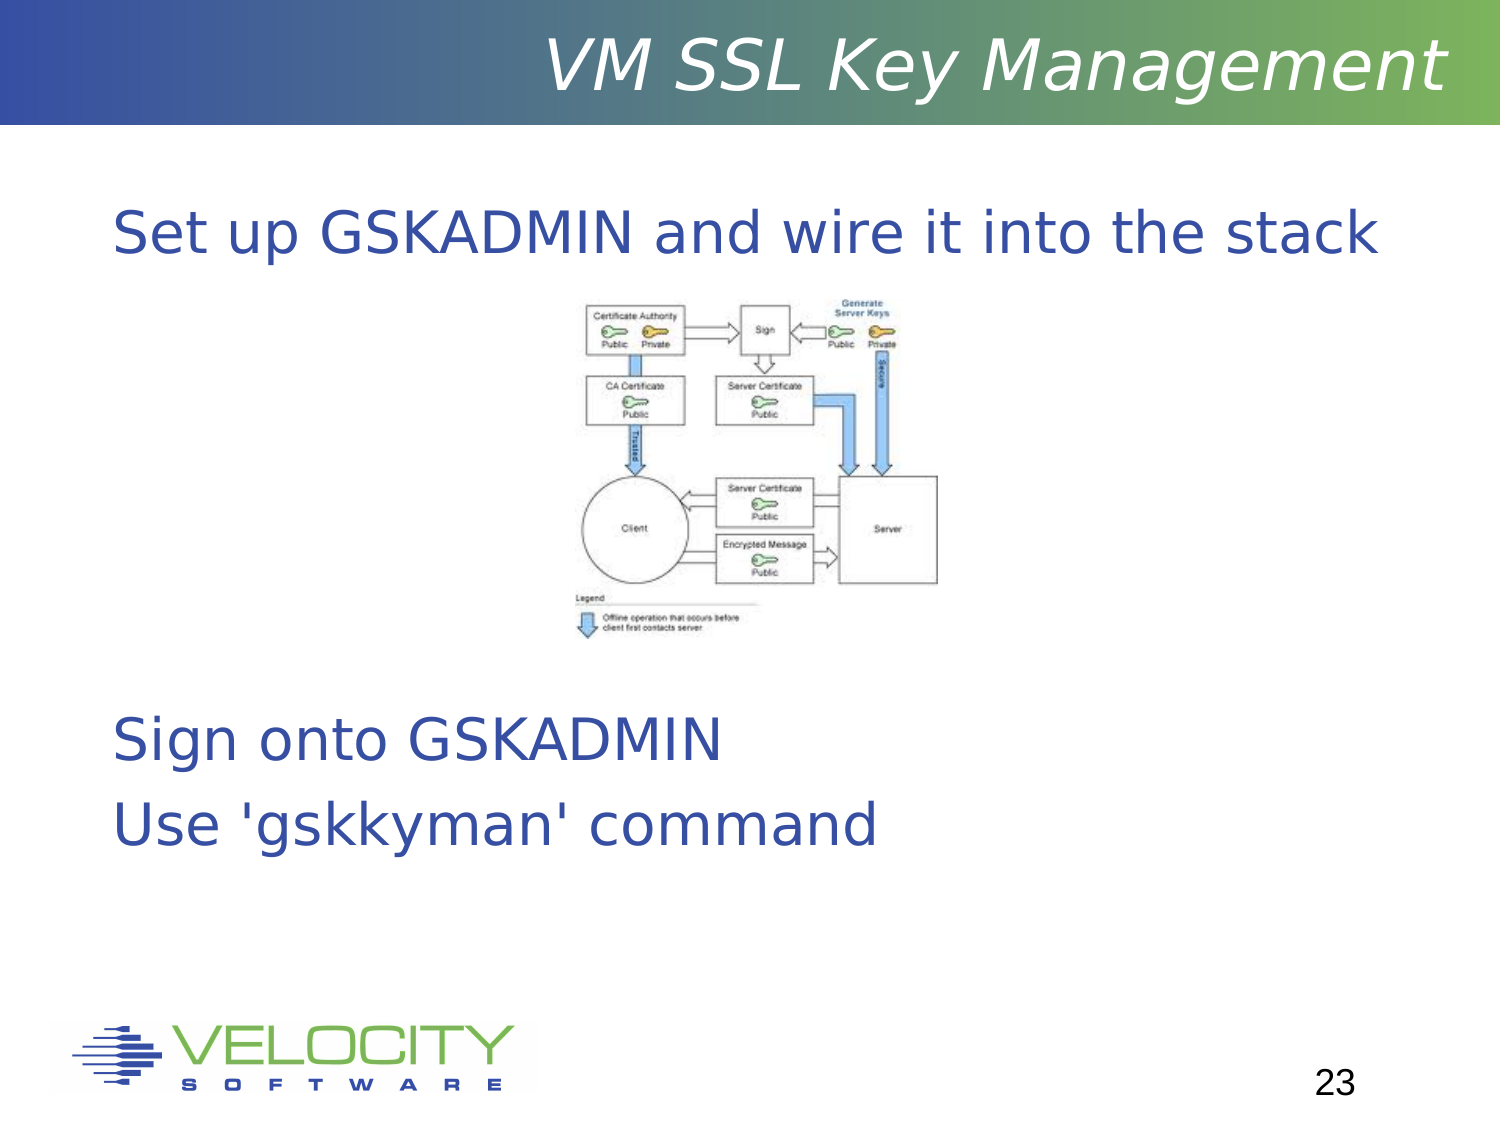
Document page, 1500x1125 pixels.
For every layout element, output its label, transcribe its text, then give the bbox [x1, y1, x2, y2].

picture [575, 299, 938, 639]
picture [50, 1021, 538, 1094]
list Set up GSKADMIN and wire it into the stack Sign onto GSKADMIN Use 'gskkyman' command [70, 187, 1438, 988]
title VM SSL Key Management [62, 12, 1463, 113]
